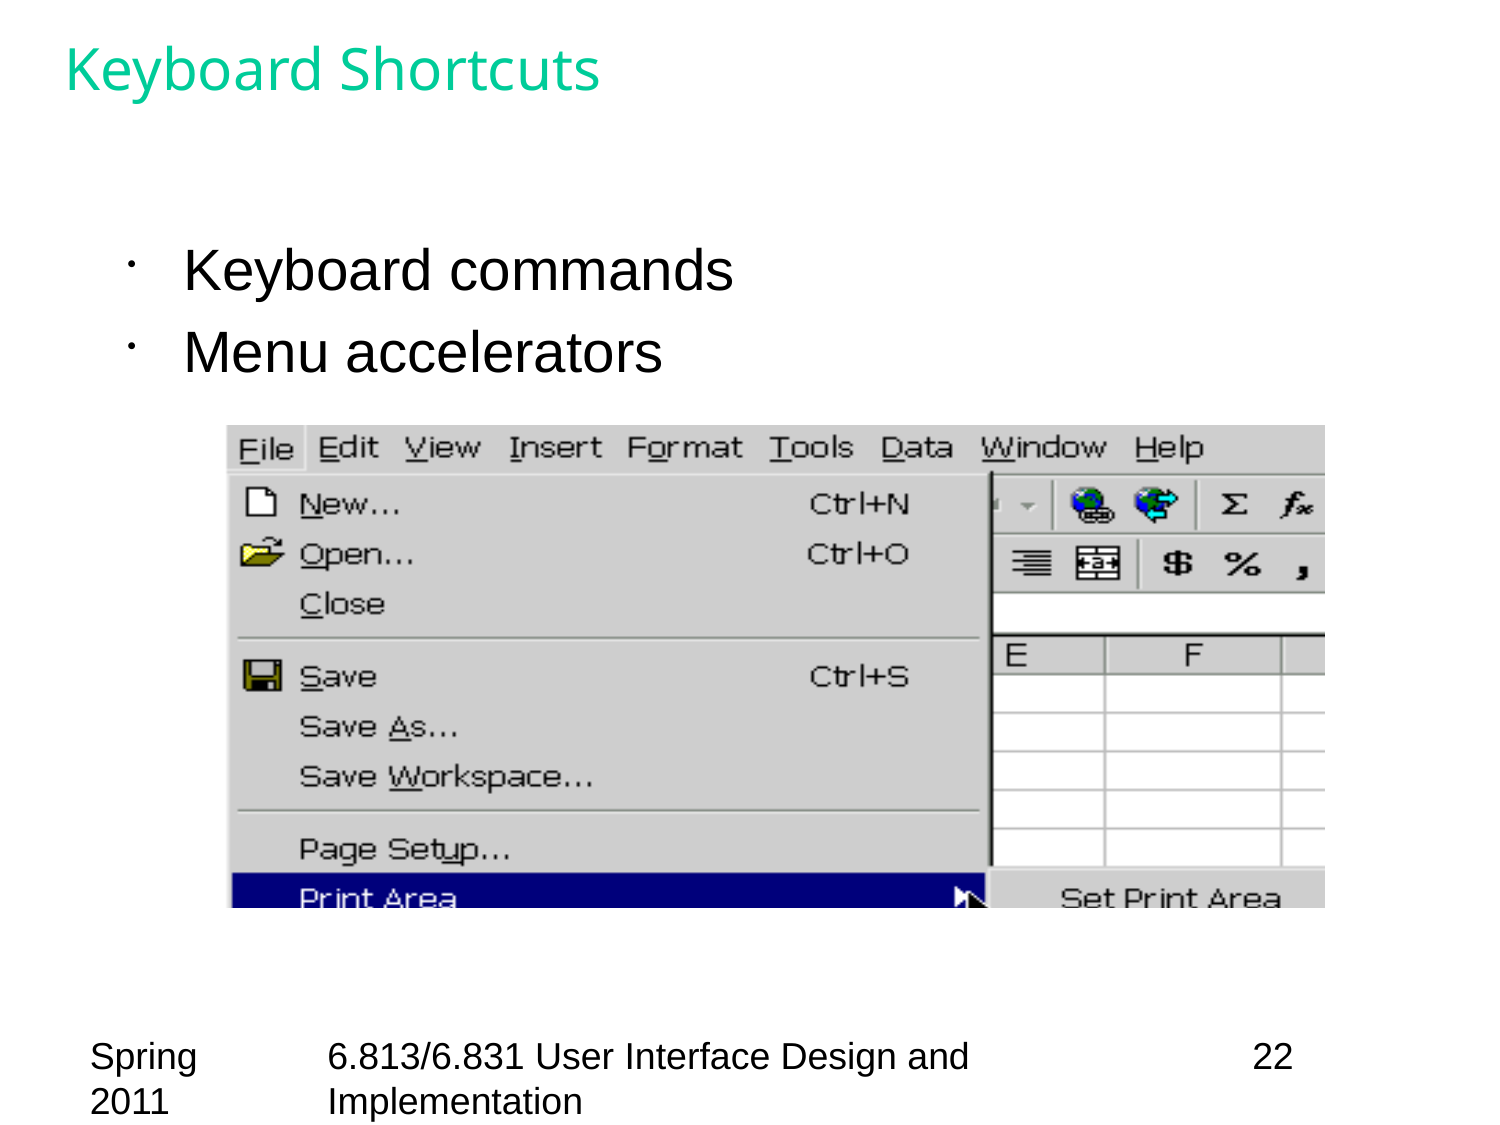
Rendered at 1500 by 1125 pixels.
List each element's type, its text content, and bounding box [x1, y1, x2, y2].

title Keyboard Shortcuts [50, 24, 1438, 150]
footer 6.813/6.831 User Interface Design and Implementation [312, 1024, 1225, 1103]
slide_number <number> [1237, 1024, 1425, 1103]
list Keyboard commands Menu accelerators [112, 224, 1388, 1000]
slide_number Spring 2011 [75, 1024, 300, 1103]
picture [200, 425, 1325, 908]
